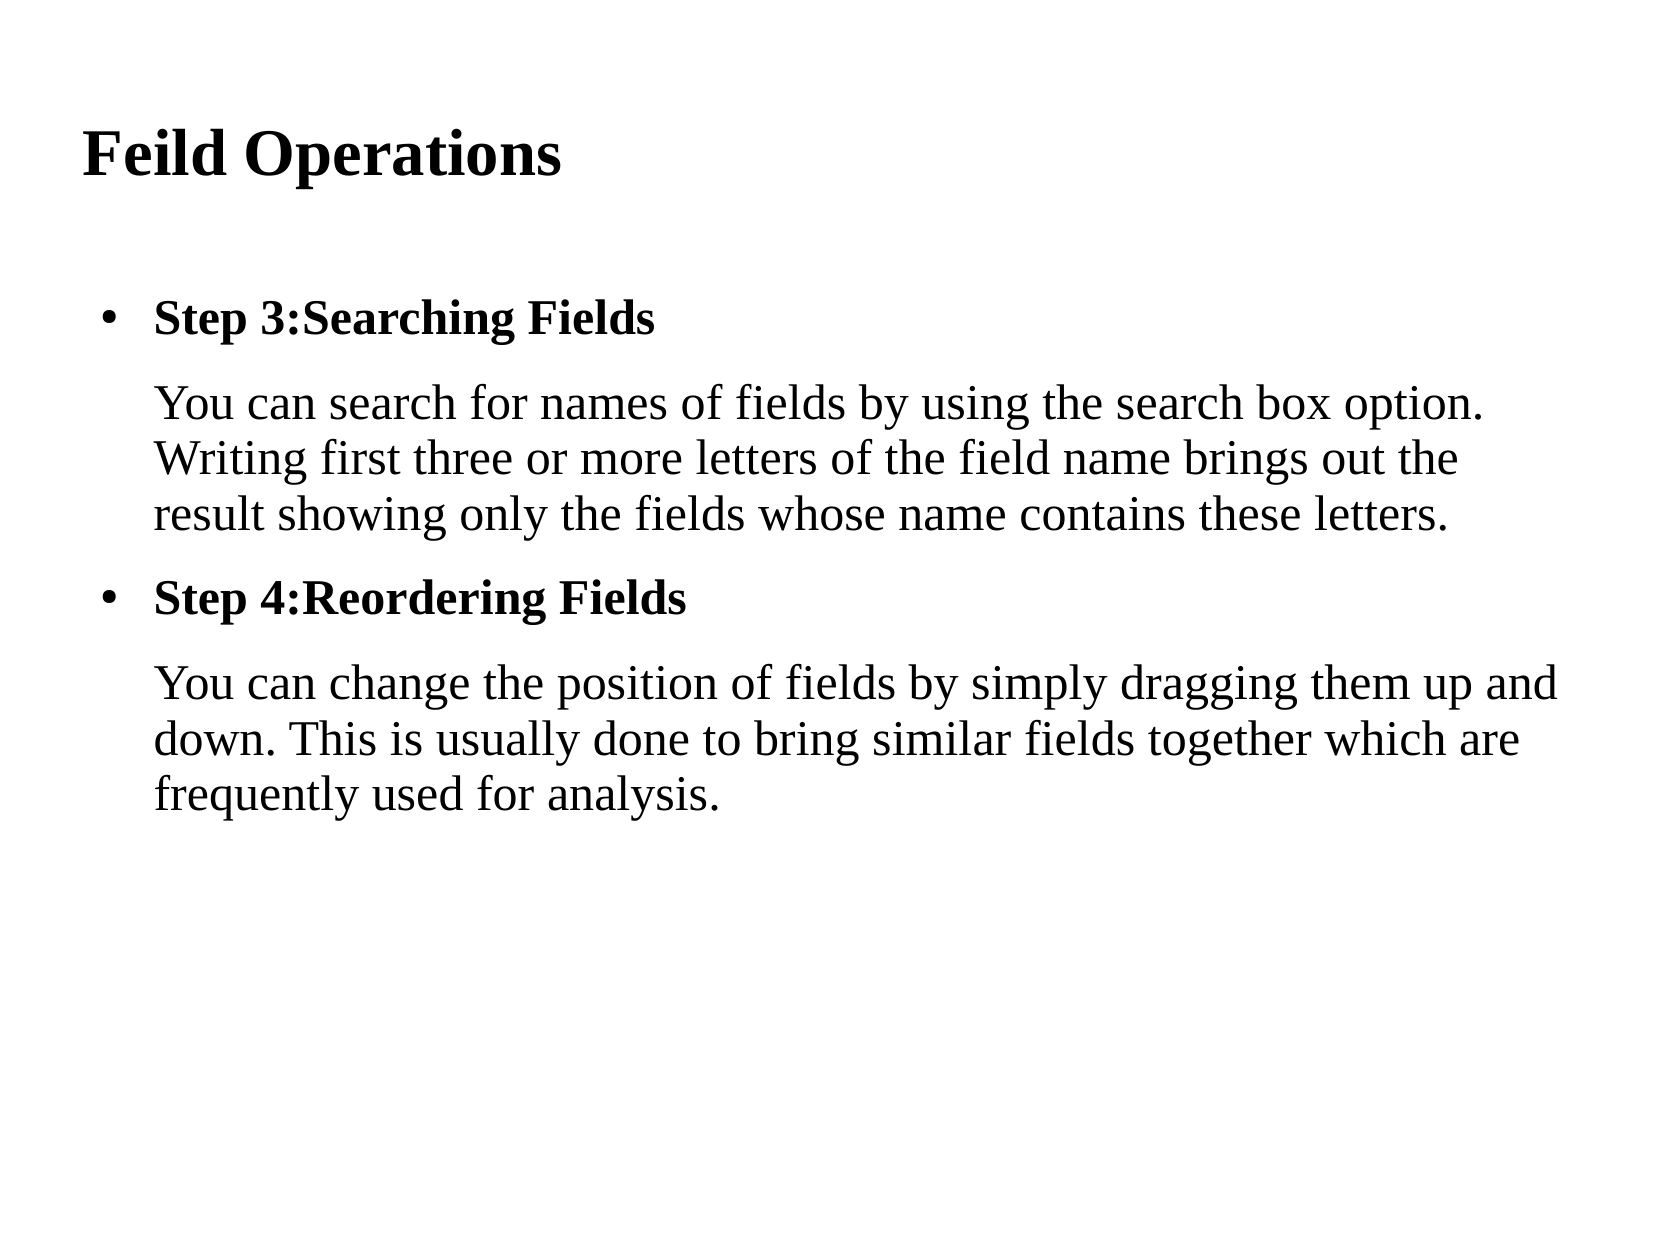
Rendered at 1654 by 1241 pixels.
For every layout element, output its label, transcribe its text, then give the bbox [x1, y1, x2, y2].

list Step 3:Searching Fields You can search for names of fields by using the search box option. Writing first three or more letters of the field name brings out the result showing only the fields whose name contains these letters. Step 4:Reordering Fields You can change the position of fields by simply dragging them up and down. This is usually done to bring similar fields together which are frequently used for analysis. [82, 290, 1571, 1010]
title Feild Operations [82, 49, 1571, 257]
